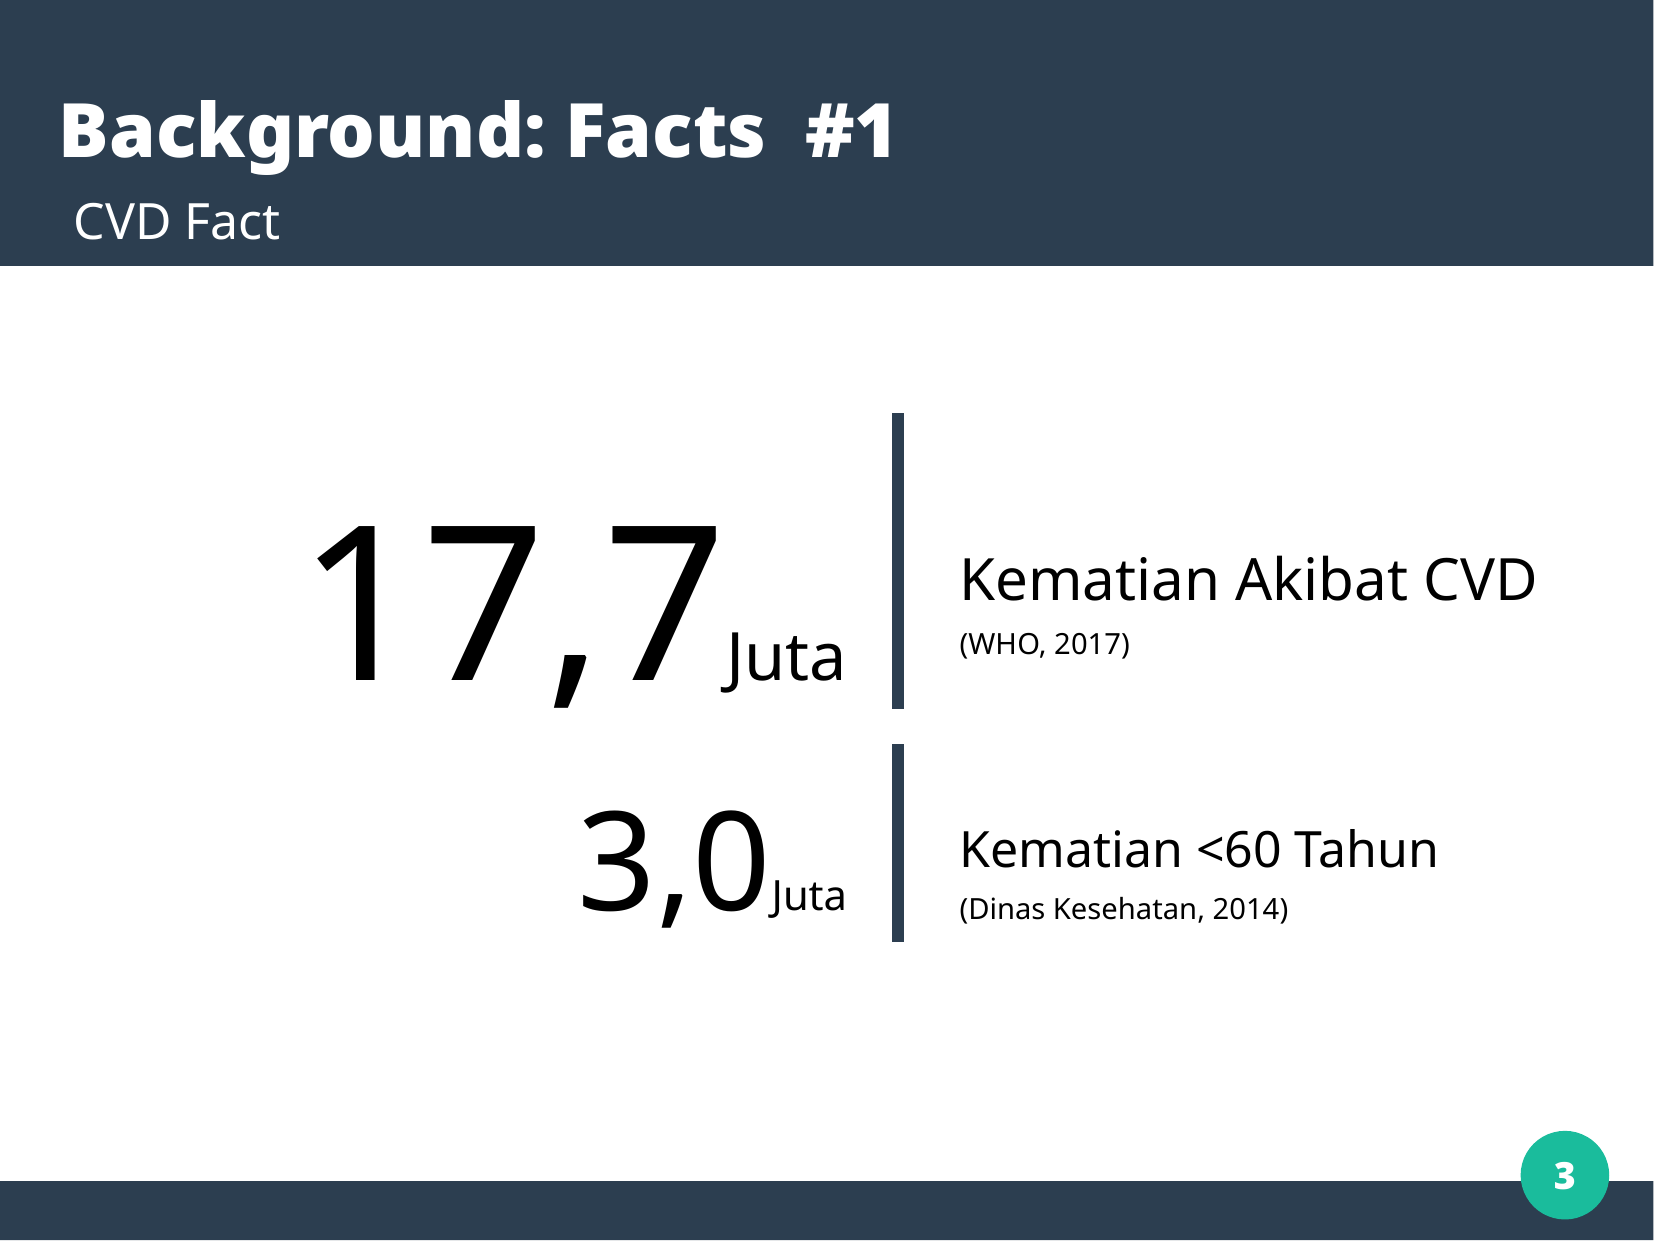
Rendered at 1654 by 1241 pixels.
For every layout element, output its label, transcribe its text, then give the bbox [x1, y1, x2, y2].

text_box Kematian Akibat CVD (WHO, 2017) [944, 518, 1625, 680]
text_box CVD Fact [58, 178, 650, 266]
text_box 3,0Juta [124, 756, 863, 932]
text_box 17,7Juta [124, 443, 863, 709]
text_box Kematian <60 Tahun (Dinas Kesehatan, 2014) [944, 796, 1625, 909]
title Background: Facts #1 [58, 49, 1595, 207]
